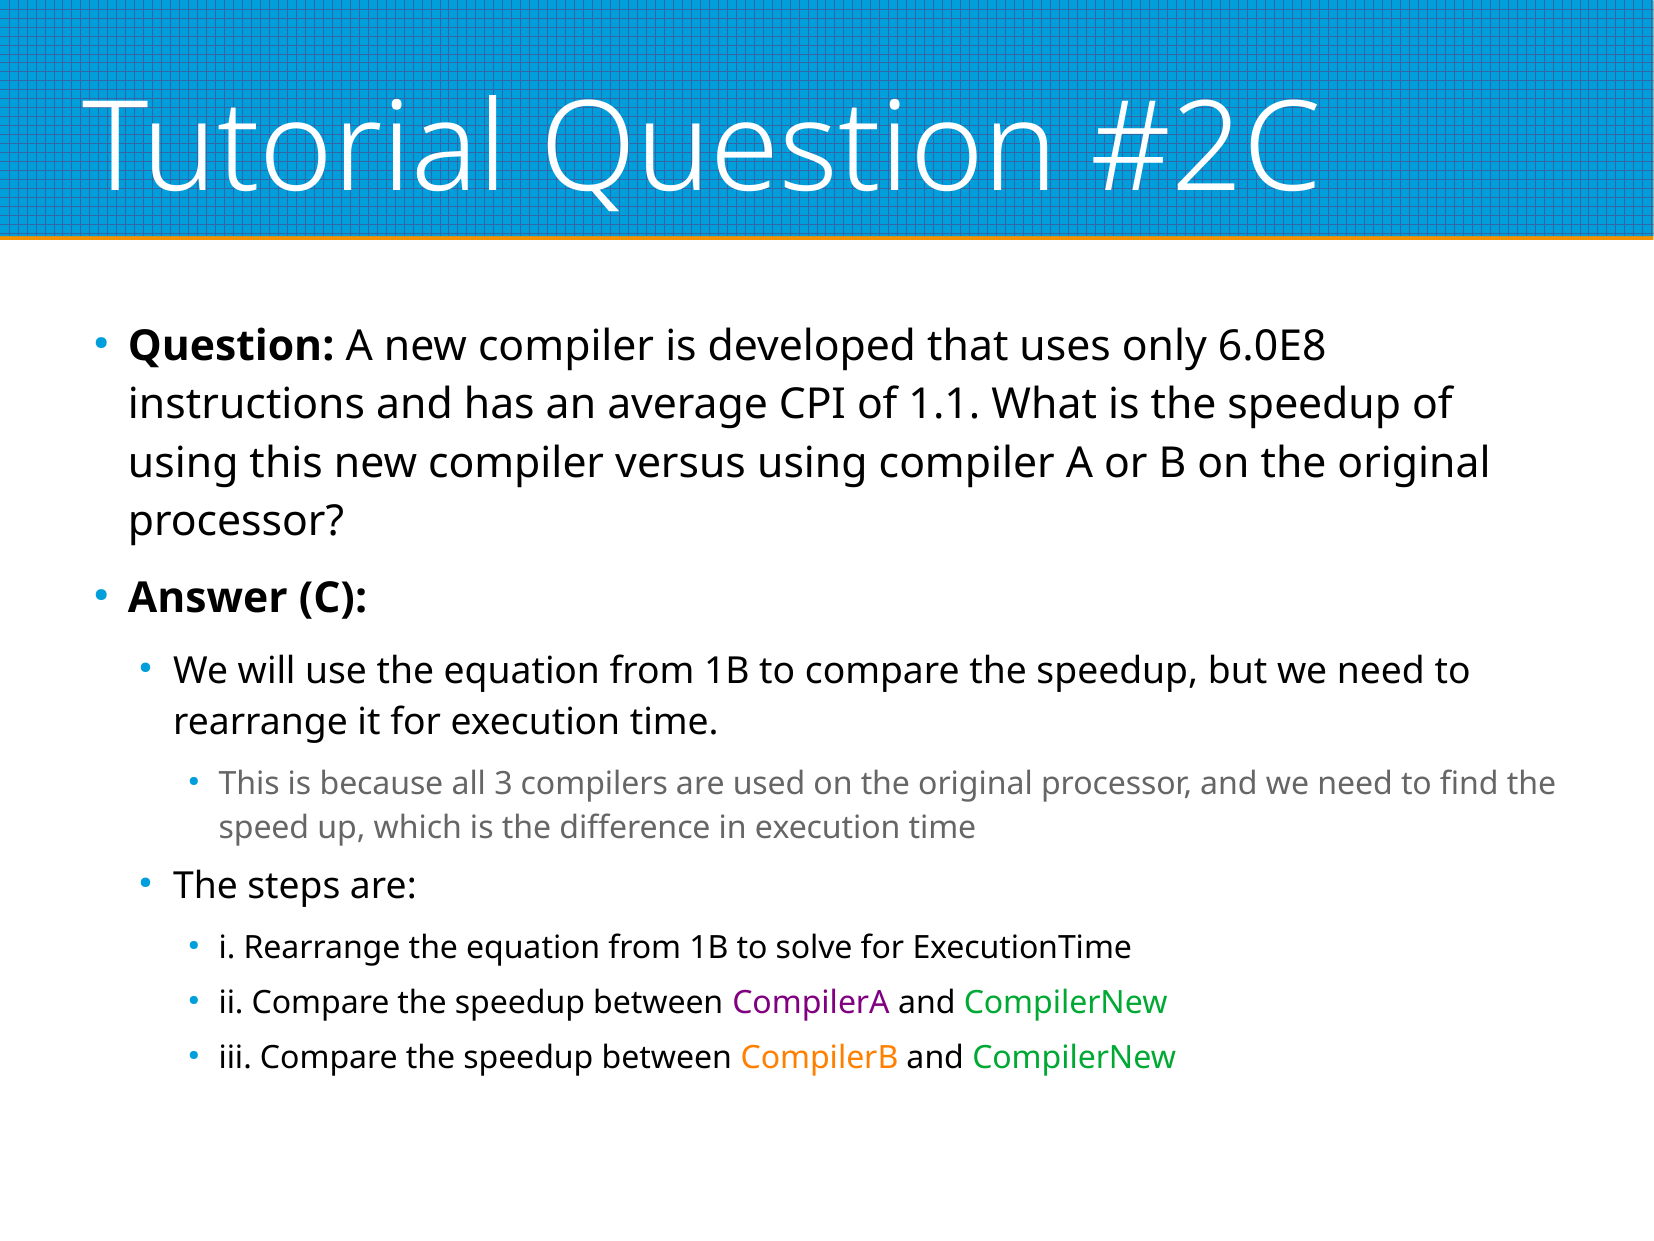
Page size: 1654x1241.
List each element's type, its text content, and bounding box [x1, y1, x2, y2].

list Question: A new compiler is developed that uses only 6.0E8 instructions and has an average CPI of 1.1. What is the speedup of using this new compiler versus using compiler A or B on the original processor? Answer (C): We will use the equation from 1B to compare the speedup, but we need to rearrange it for execution time. This is because all 3 compilers are used on the original processor, and we need to find the speed up, which is the difference in execution time The steps are: i. Rearrange the equation from 1B to solve for ExecutionTime ii. Compare the speedup between CompilerA and CompilerNew iii. Compare the speedup between CompilerB and CompilerNew [82, 314, 1563, 1081]
title Tutorial Question #2C [82, 19, 1571, 227]
